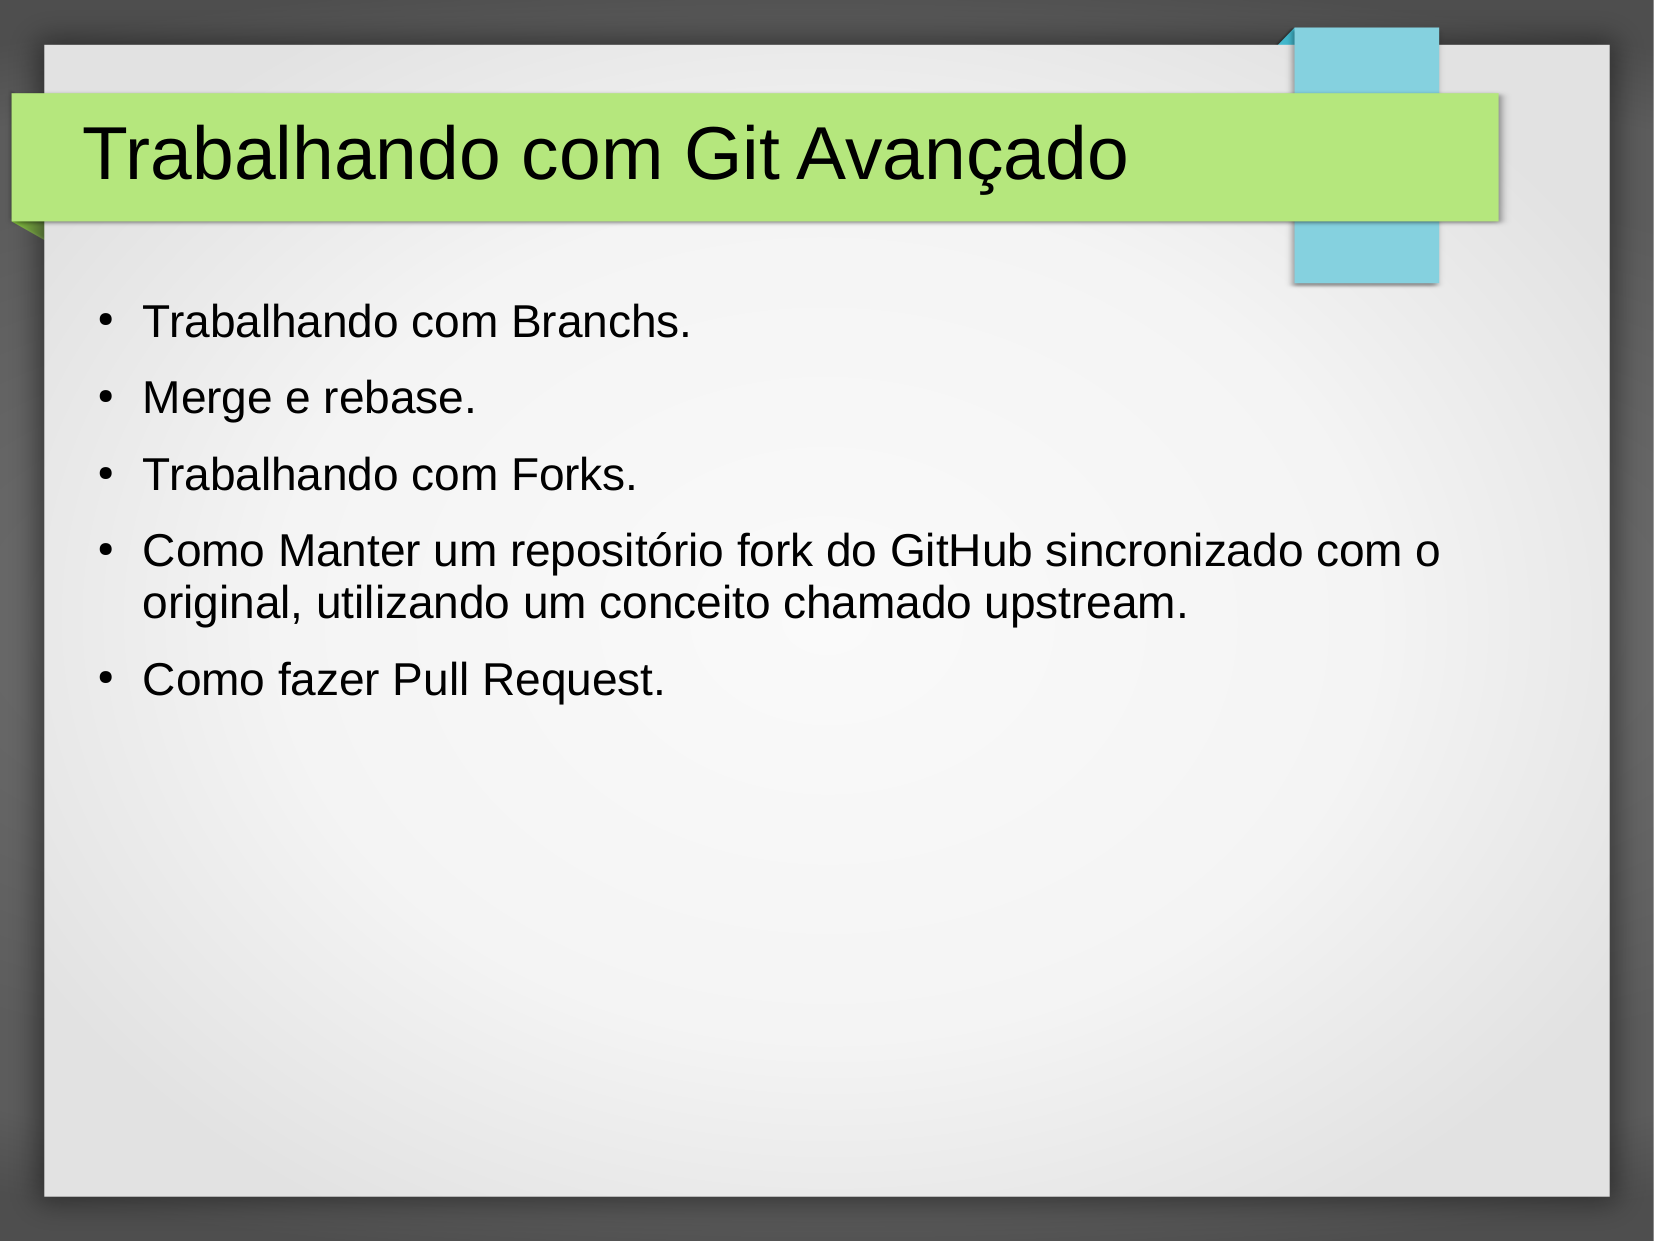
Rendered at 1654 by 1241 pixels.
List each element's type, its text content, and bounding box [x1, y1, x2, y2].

picture [0, 0, 1654, 1241]
list Trabalhando com Branchs. Merge e rebase. Trabalhando com Forks. Como Manter um repositório fork do GitHub sincronizado com o original, utilizando um conceito chamado upstream. Como fazer Pull Request. [82, 295, 1571, 709]
title Trabalhando com Git Avançado [82, 94, 1264, 213]
